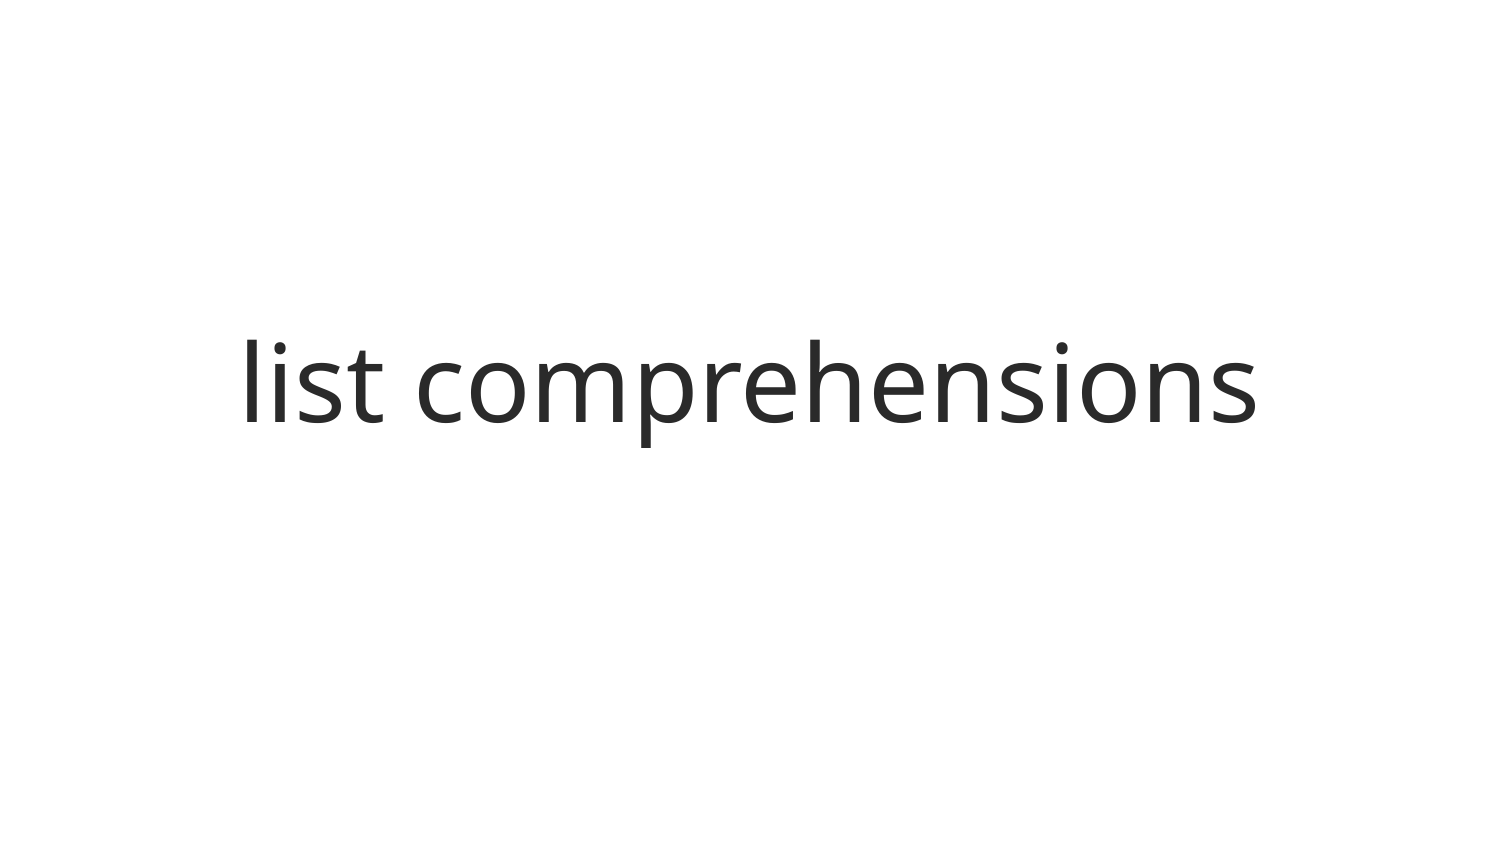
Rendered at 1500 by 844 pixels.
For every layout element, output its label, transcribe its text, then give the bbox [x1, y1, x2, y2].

title list comprehensions [51, 122, 1449, 459]
